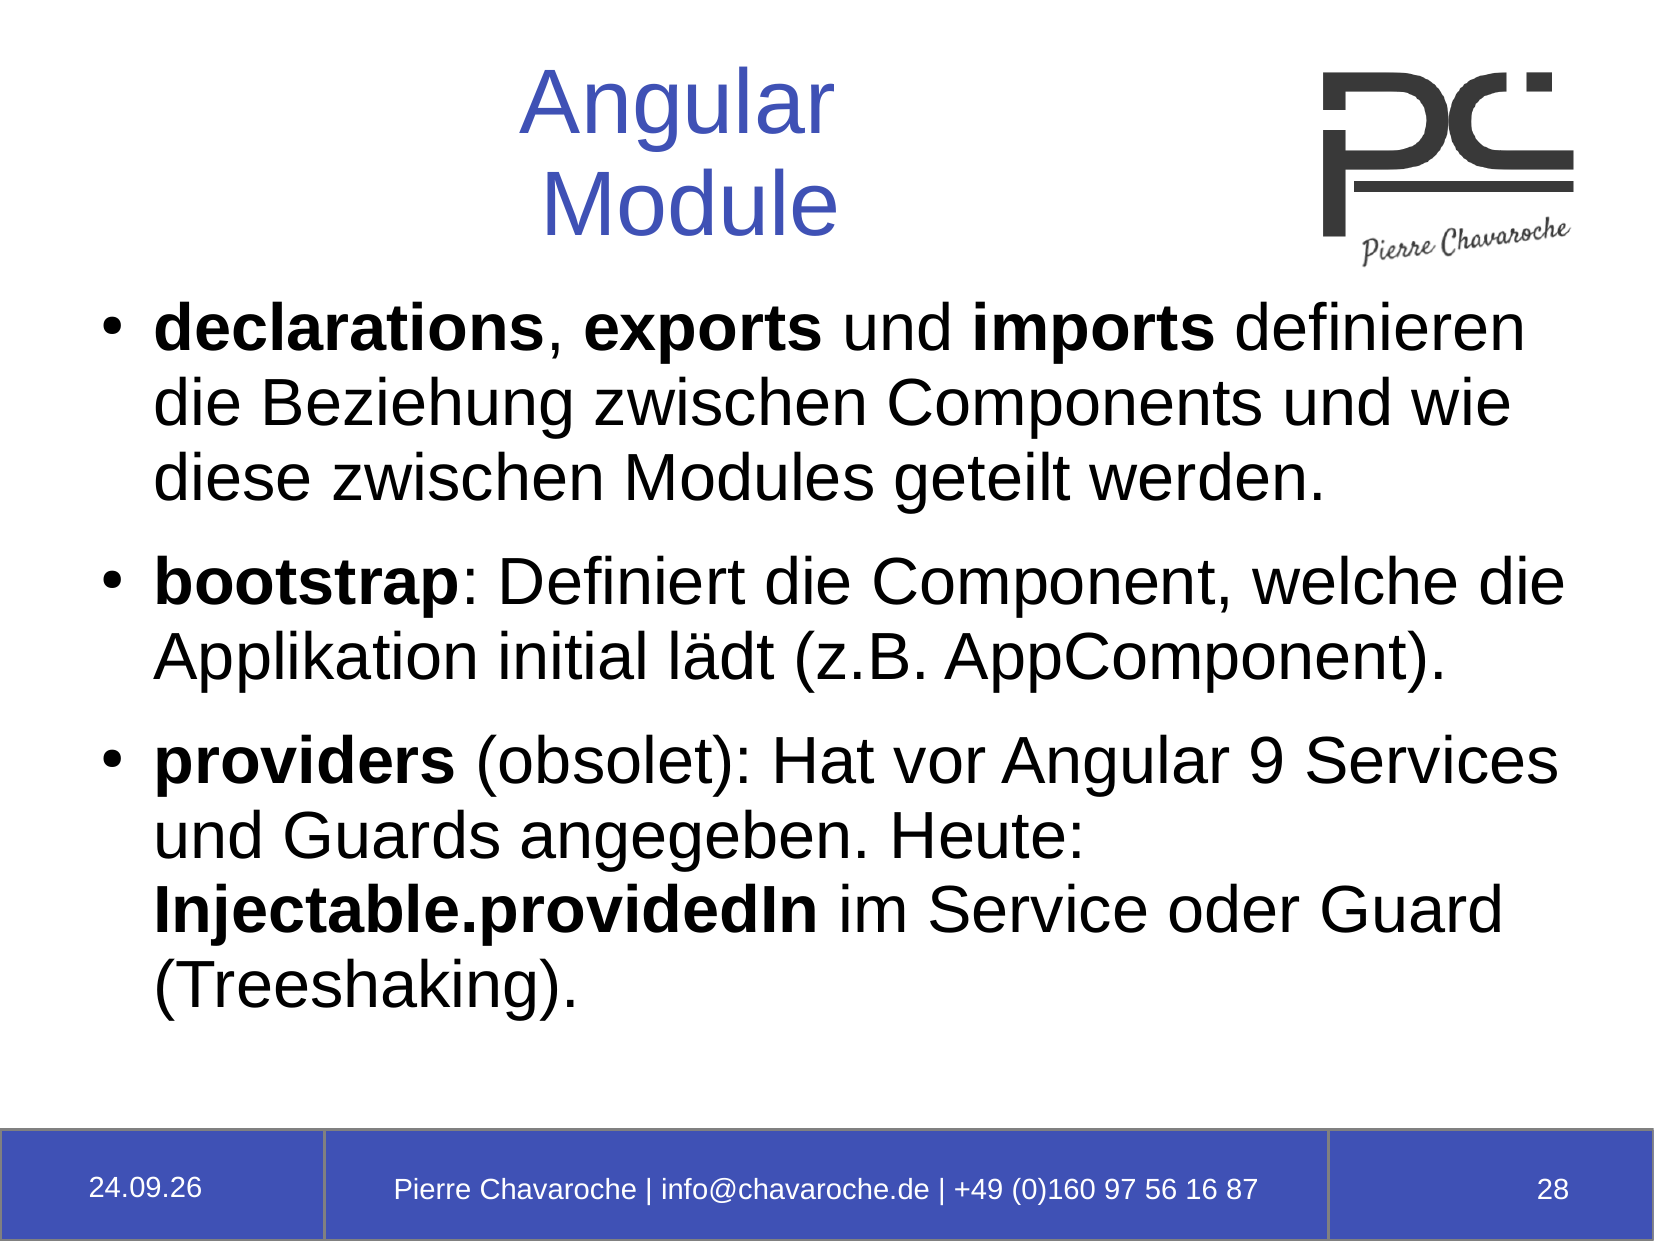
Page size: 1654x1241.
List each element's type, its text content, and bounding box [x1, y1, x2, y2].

list declarations, exports und imports definieren die Beziehung zwischen Components und wie diese zwischen Modules geteilt werden. bootstrap: Definiert die Component, welche die Applikation initial lädt (z.B. AppComponent). providers (obsolet): Hat vor Angular 9 Services und Guards angegeben. Heute: Injectable.providedIn im Service oder Guard (Treeshaking). [82, 290, 1571, 1109]
picture [1307, 29, 1589, 311]
title Angular Module [82, 49, 1300, 257]
